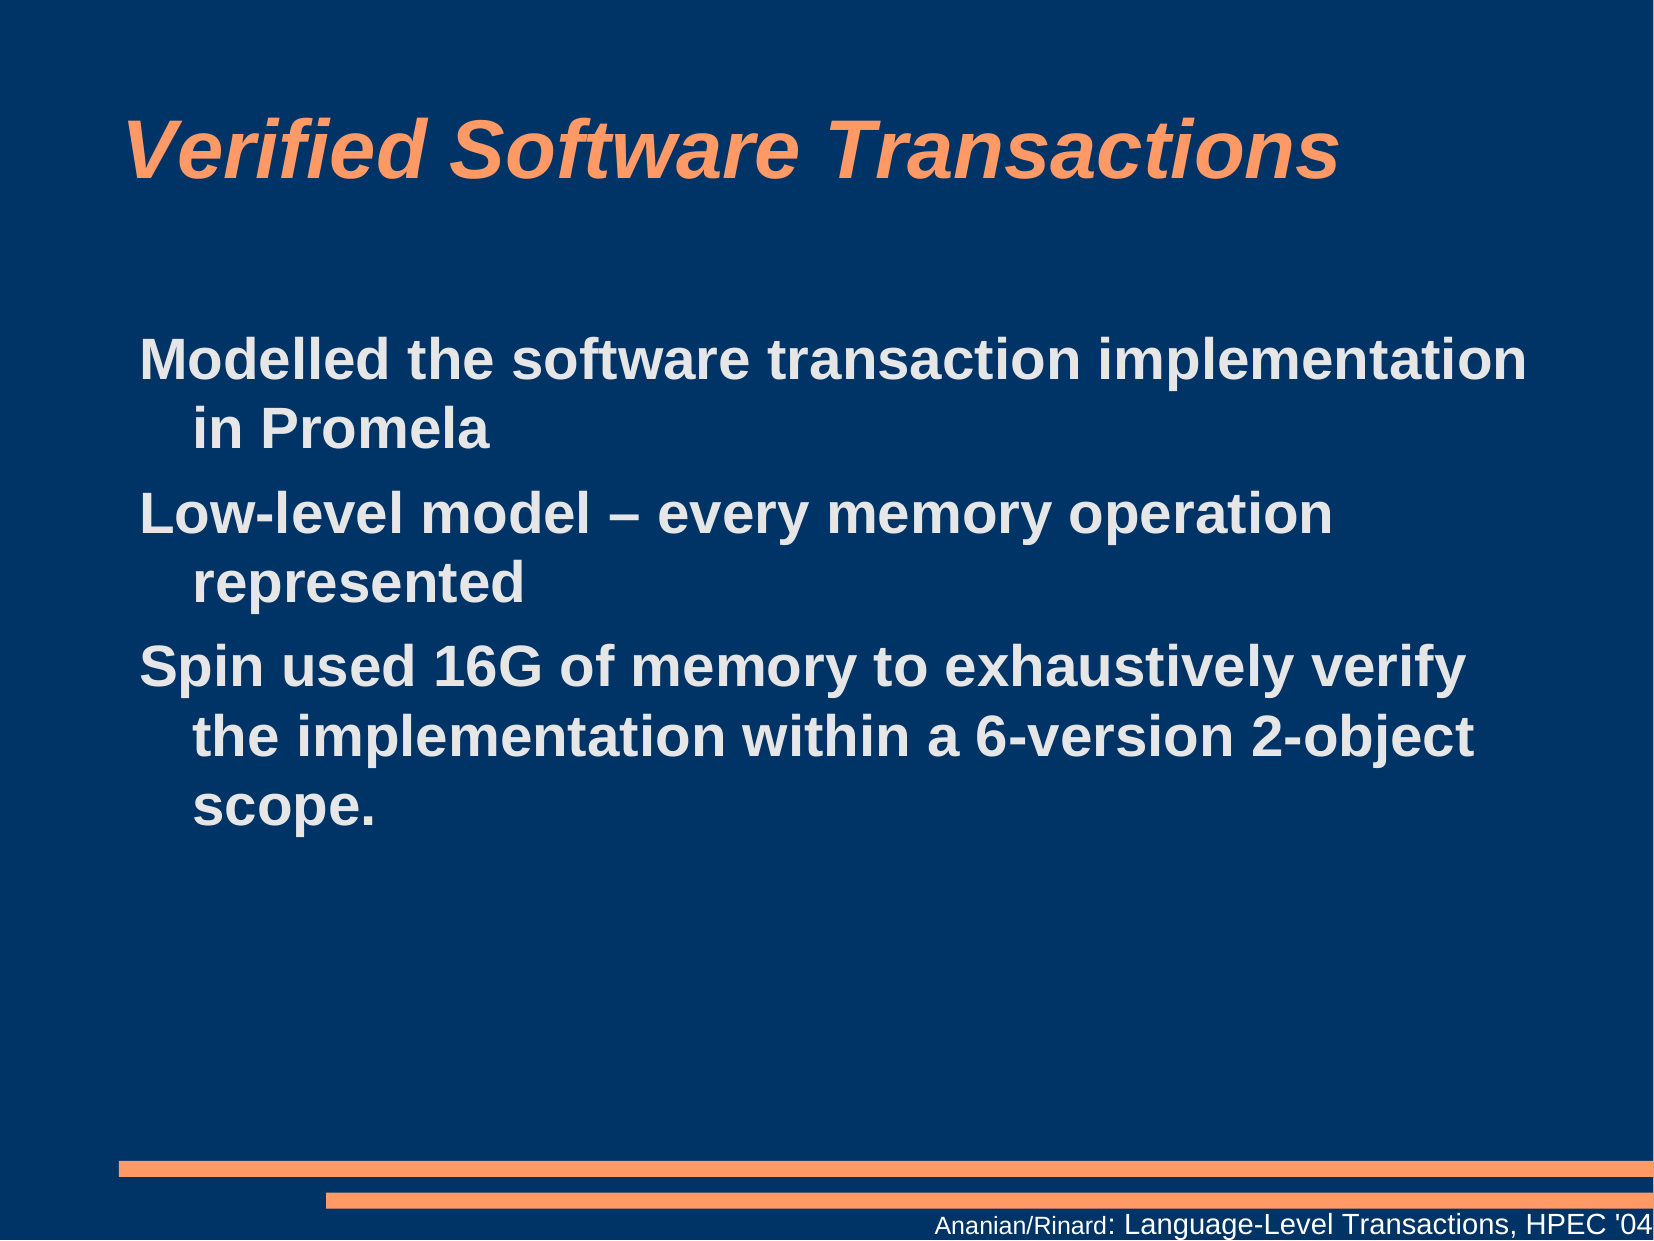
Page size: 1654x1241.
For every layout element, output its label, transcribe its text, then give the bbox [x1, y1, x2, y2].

list Modelled the software transaction implementation in Promela Low-level model – every memory operation represented Spin used 16G of memory to exhaustively verify the implementation within a 6-version 2-object scope. [121, 322, 1561, 1133]
title Verified Software Transactions [121, 46, 1534, 254]
